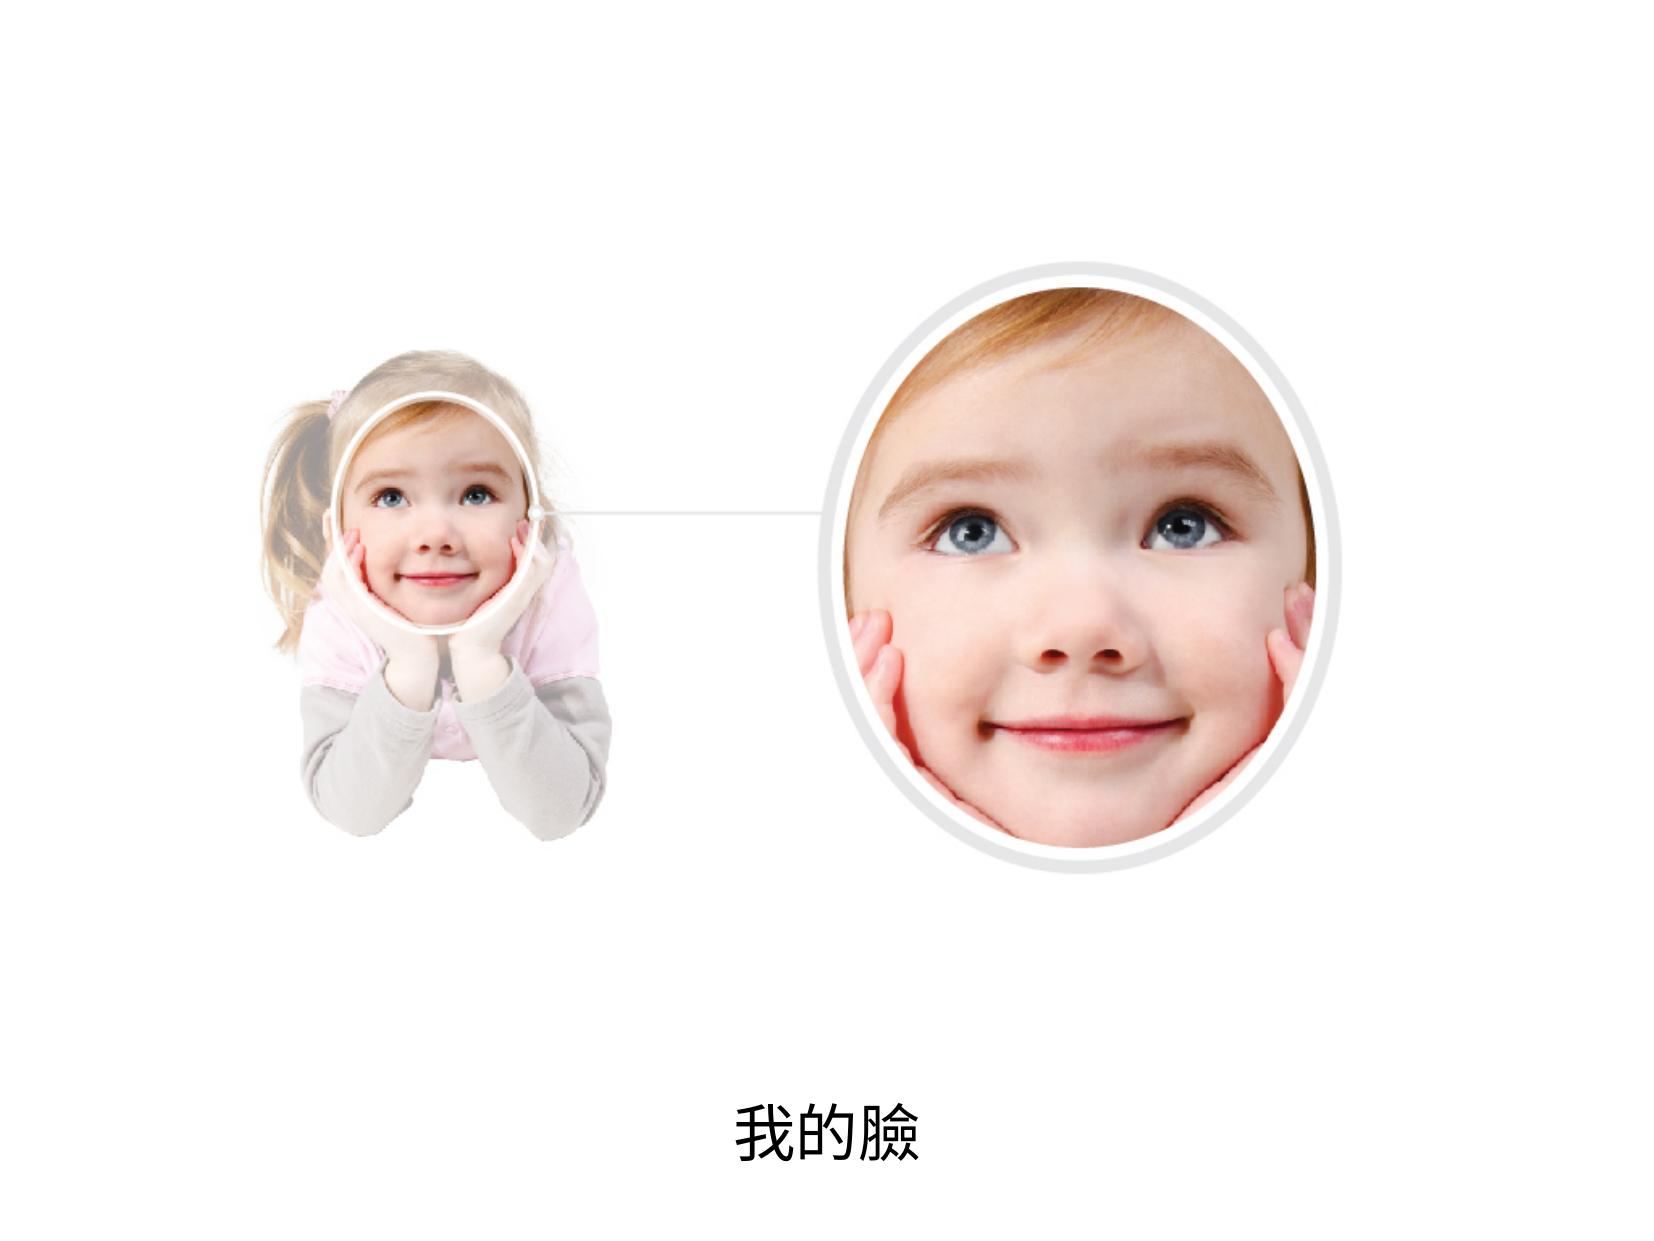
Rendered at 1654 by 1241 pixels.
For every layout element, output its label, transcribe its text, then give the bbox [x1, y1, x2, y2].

title 我的臉 [82, 1025, 1571, 1233]
picture [0, 0, 1654, 1241]
